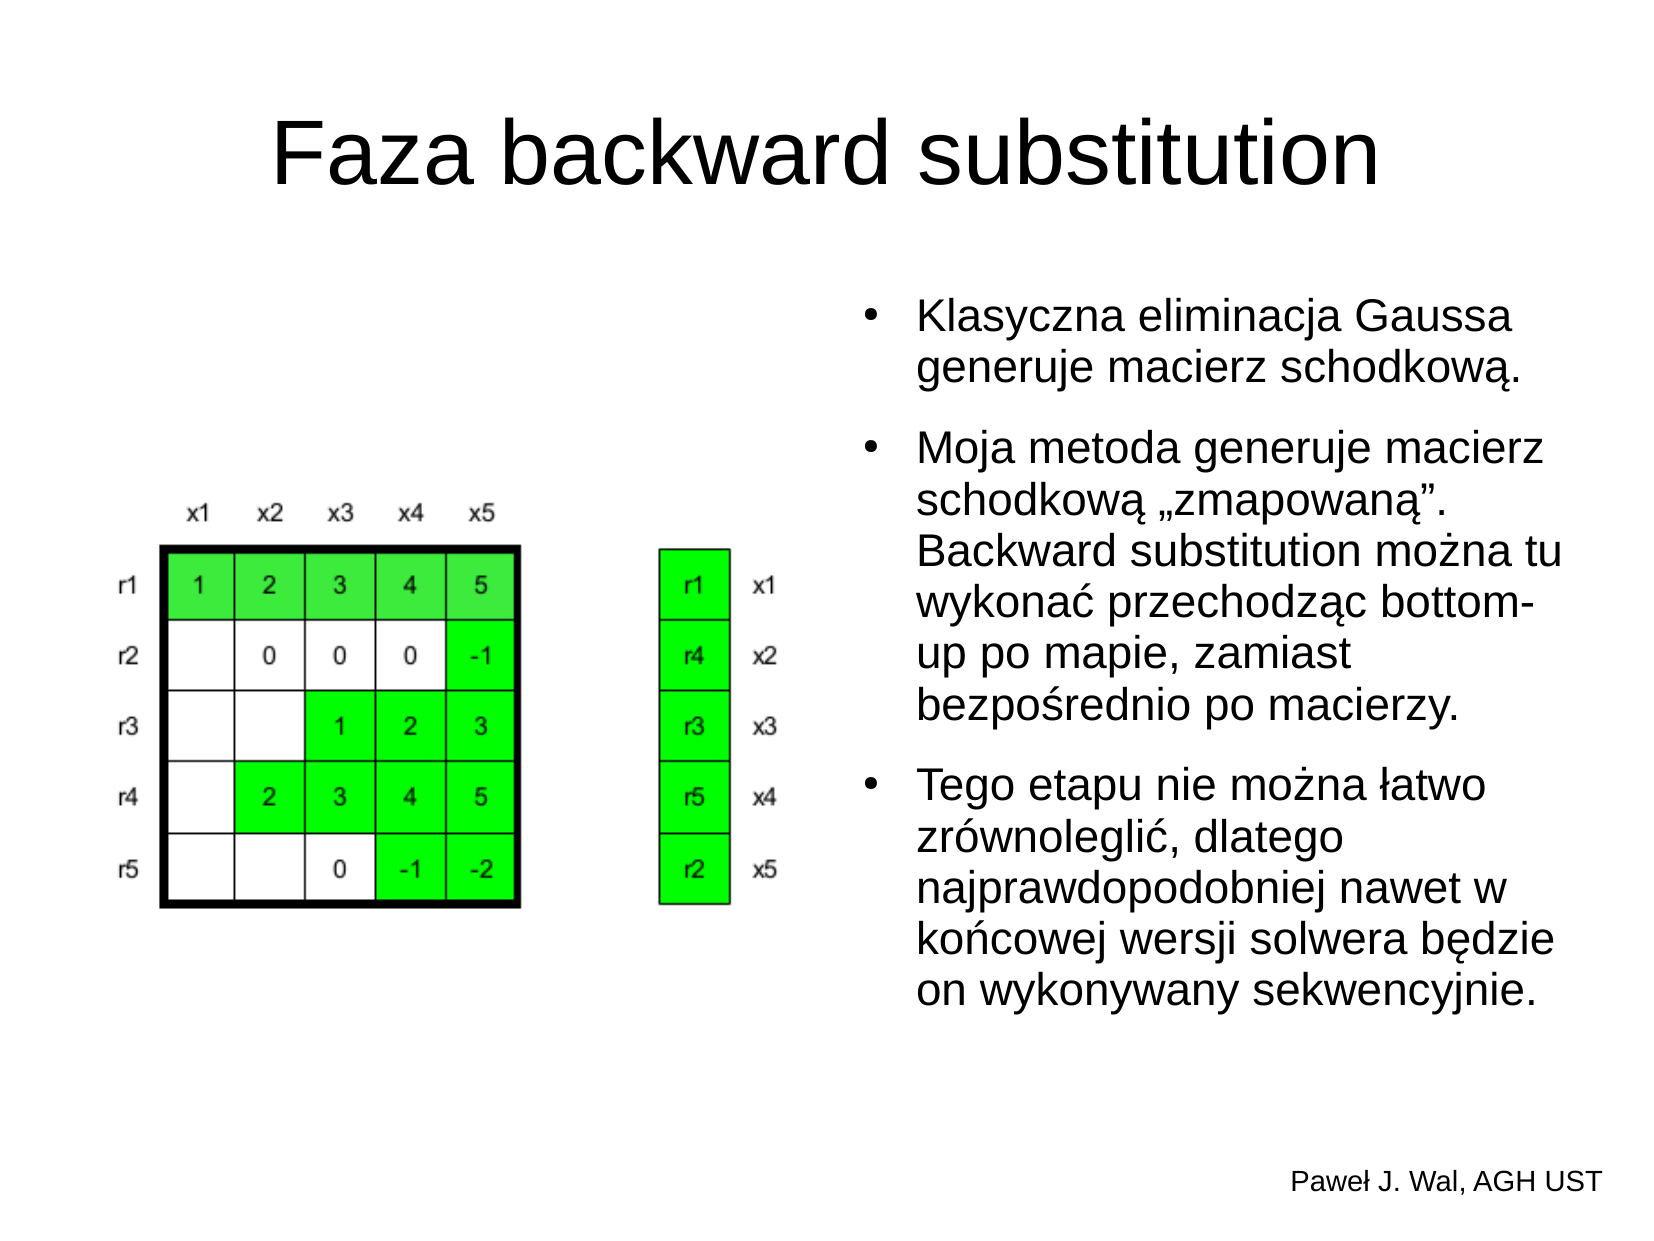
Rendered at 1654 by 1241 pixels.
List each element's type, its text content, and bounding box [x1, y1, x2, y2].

title Faza backward substitution [82, 49, 1571, 257]
picture [82, 480, 809, 918]
list Klasyczna eliminacja Gaussa generuje macierz schodkową. Moja metoda generuje macierz schodkową „zmapowaną”. Backward substitution można tu wykonać przechodząc bottom-up po mapie, zamiast bezpośrednio po macierzy. Tego etapu nie można łatwo zrównoleglić, dlatego najprawdopodobniej nawet w końcowej wersji solwera będzie on wykonywany sekwencyjnie. [845, 290, 1572, 1109]
text_box Paweł J. Wal, AGH UST [1275, 1157, 1627, 1205]
